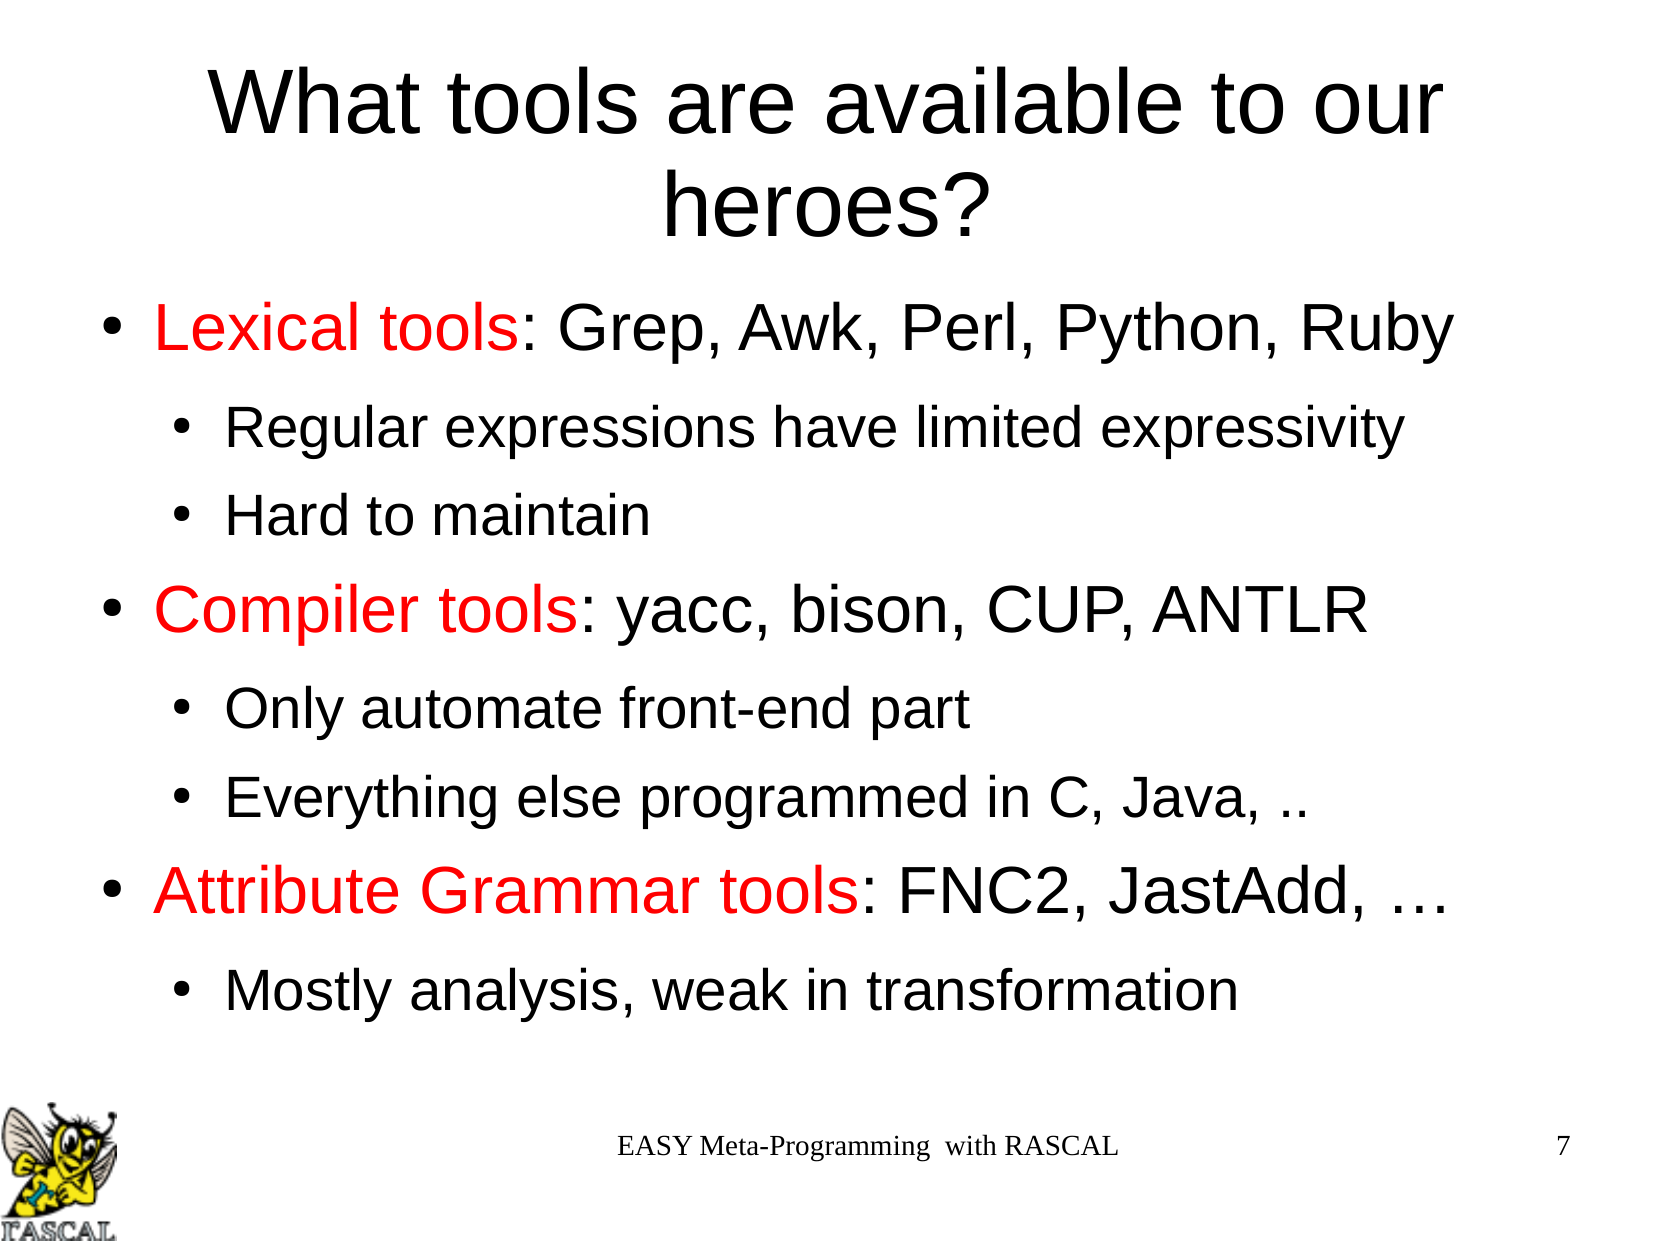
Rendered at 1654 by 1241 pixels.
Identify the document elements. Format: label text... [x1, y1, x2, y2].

title What tools are available to our heroes? [82, 49, 1571, 257]
picture [0, 1102, 117, 1241]
list Lexical tools: Grep, Awk, Perl, Python, Ruby Regular expressions have limited expressivity Hard to maintain Compiler tools: yacc, bison, CUP, ANTLR Only automate front-end part Everything else programmed in C, Java, .. Attribute Grammar tools: FNC2, JastAdd, … Mostly analysis, weak in transformation [82, 290, 1571, 1109]
